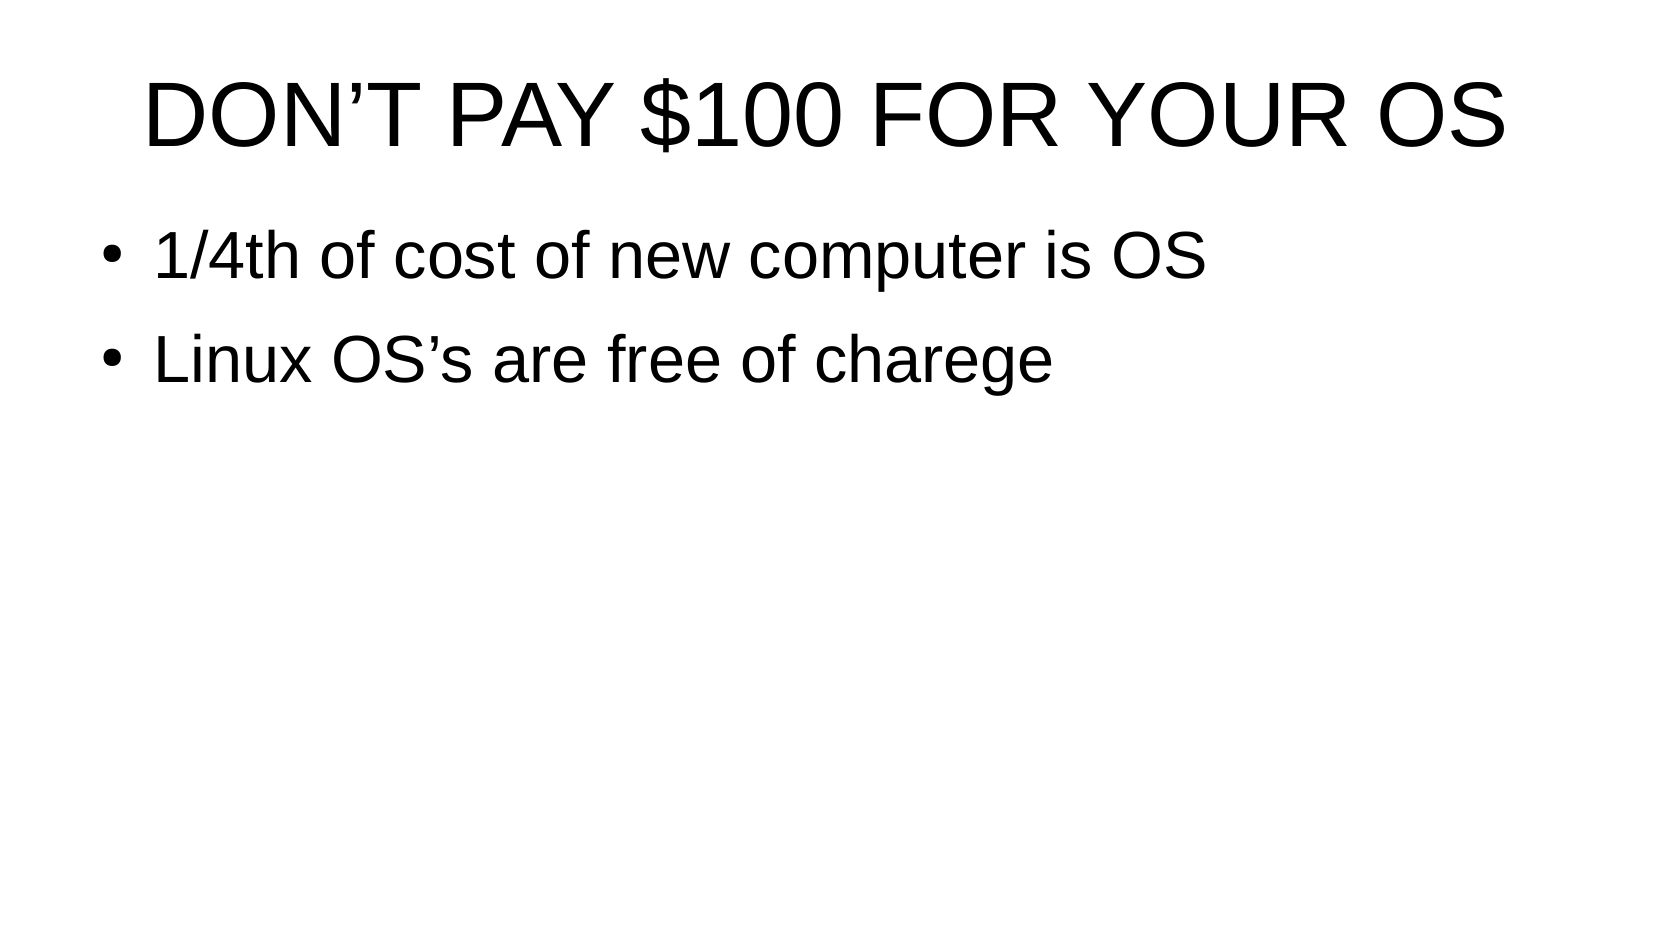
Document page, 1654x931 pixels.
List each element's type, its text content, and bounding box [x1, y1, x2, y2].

list 1/4th of cost of new computer is OS Linux OS’s are free of charege [82, 217, 1571, 758]
title DON’T PAY $100 FOR YOUR OS [82, 37, 1571, 193]
